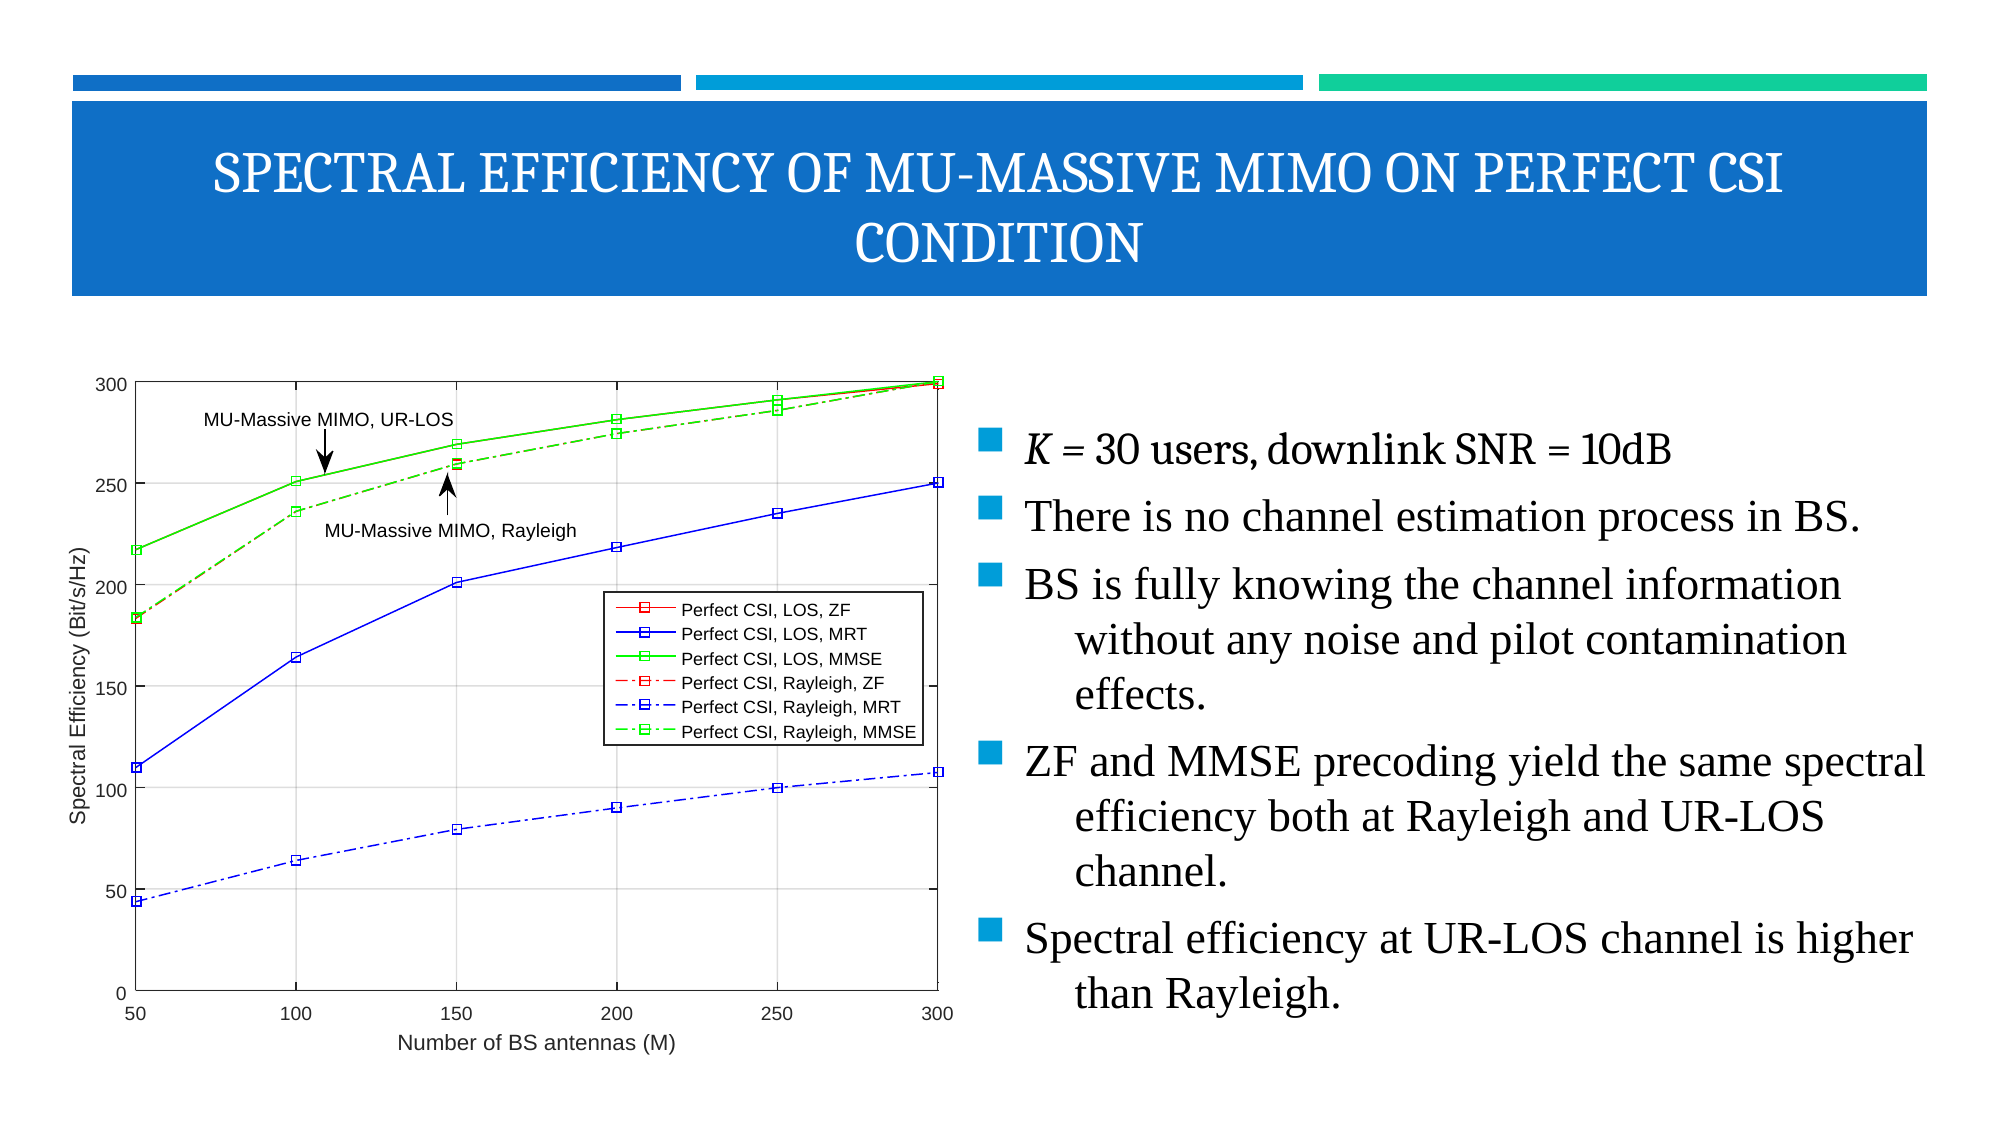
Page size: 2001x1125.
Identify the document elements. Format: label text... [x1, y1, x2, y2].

picture [61, 365, 960, 1072]
title SPECTRAL EFFICIENCY OF MU-MASSIVE MIMO ON PERFECT CSI CONDITION [95, 115, 1905, 282]
list K = 30 users, downlink SNR = 10dB There is no channel estimation process in BS. BS is fully knowing the channel information without any noise and pilot contamination effects. ZF and MMSE precoding yield the same spectral efficiency both at Rayleigh and UR-LOS channel. Spectral efficiency at UR-LOS channel is higher than Rayleigh. [960, 392, 1960, 1045]
